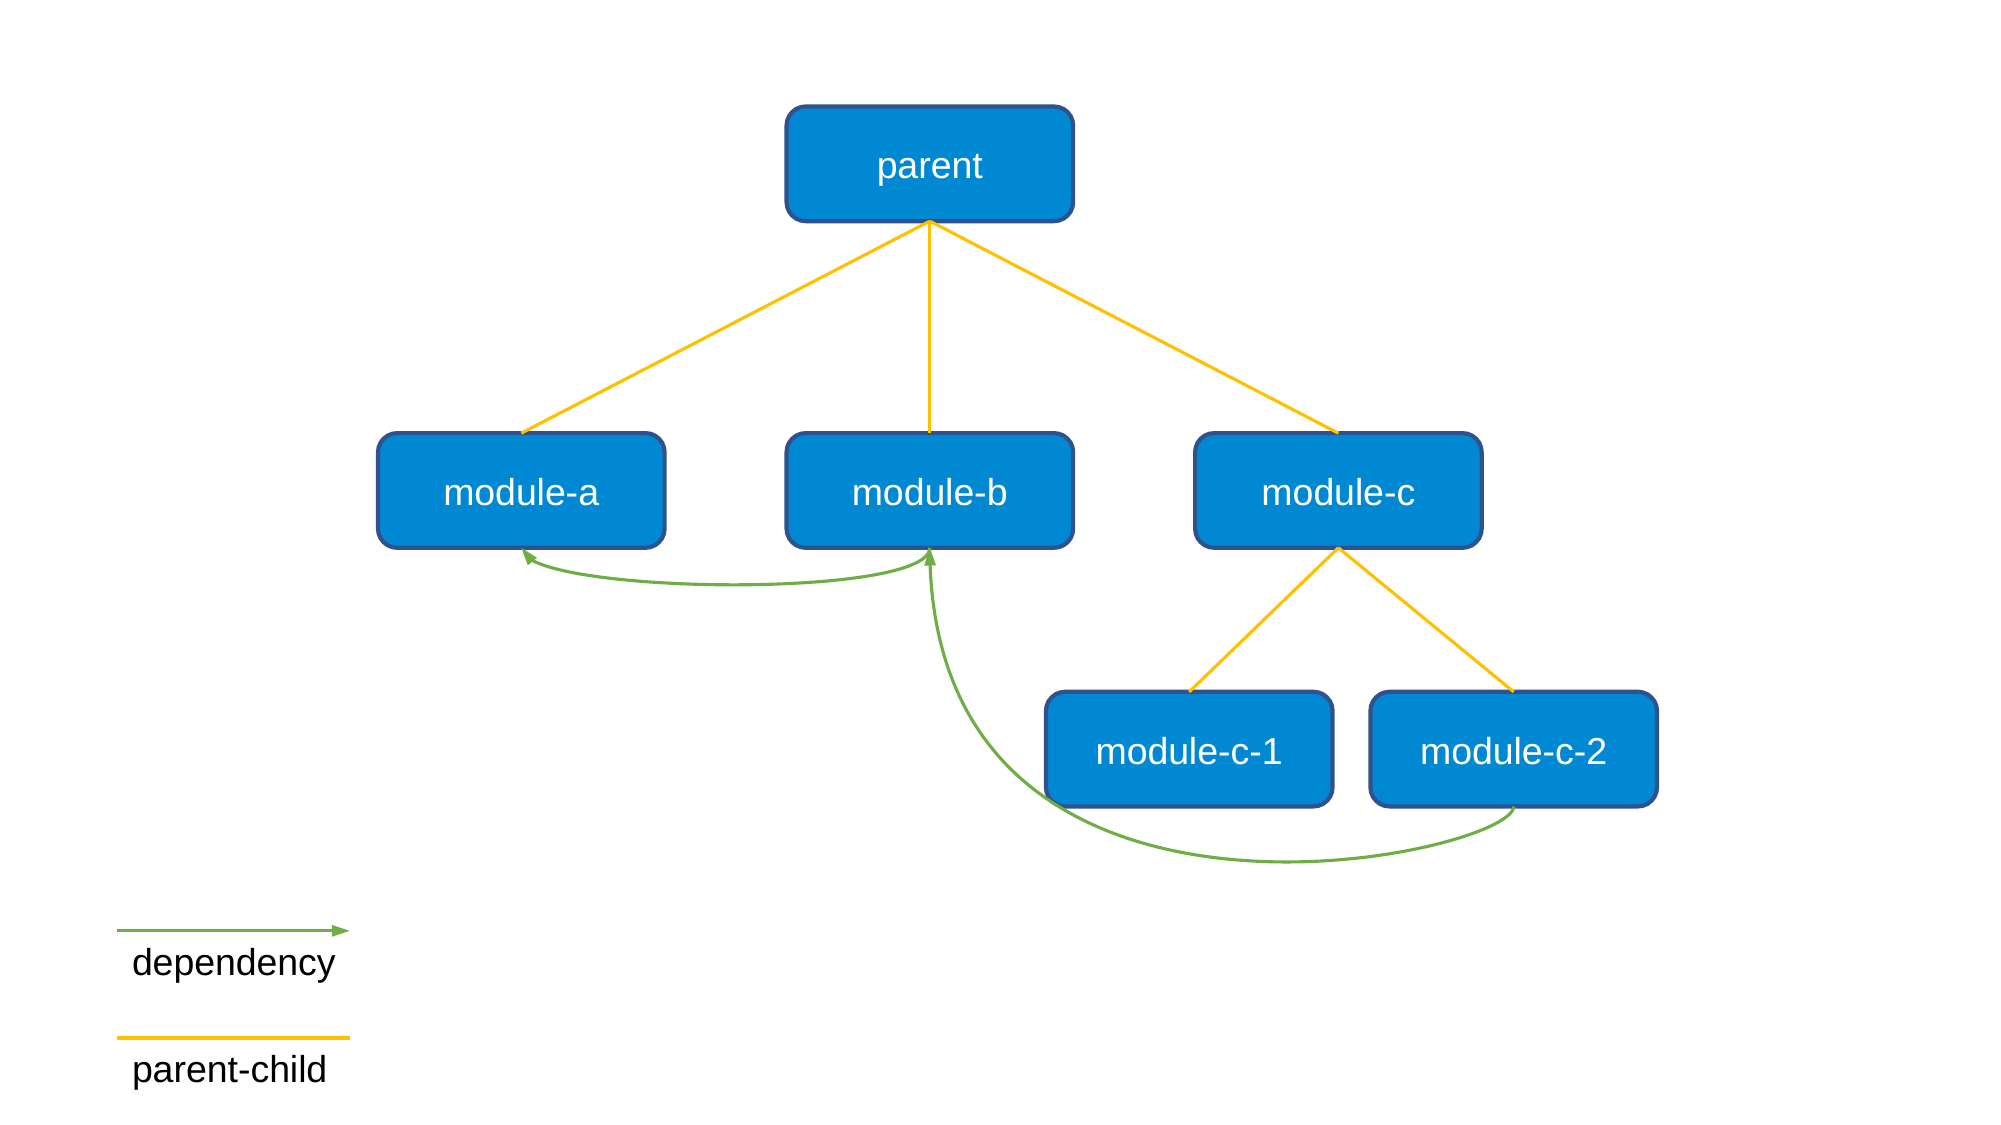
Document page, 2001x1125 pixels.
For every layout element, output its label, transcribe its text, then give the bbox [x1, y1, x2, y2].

text_box parent-child [117, 1038, 352, 1099]
text_box module-b [786, 433, 1074, 548]
text_box dependency [117, 930, 352, 992]
text_box module-c [1195, 433, 1482, 548]
text_box parent [786, 106, 1074, 222]
text_box module-c-1 [1045, 691, 1333, 807]
text_box module-c-2 [1370, 691, 1658, 807]
text_box module-a [378, 433, 665, 548]
